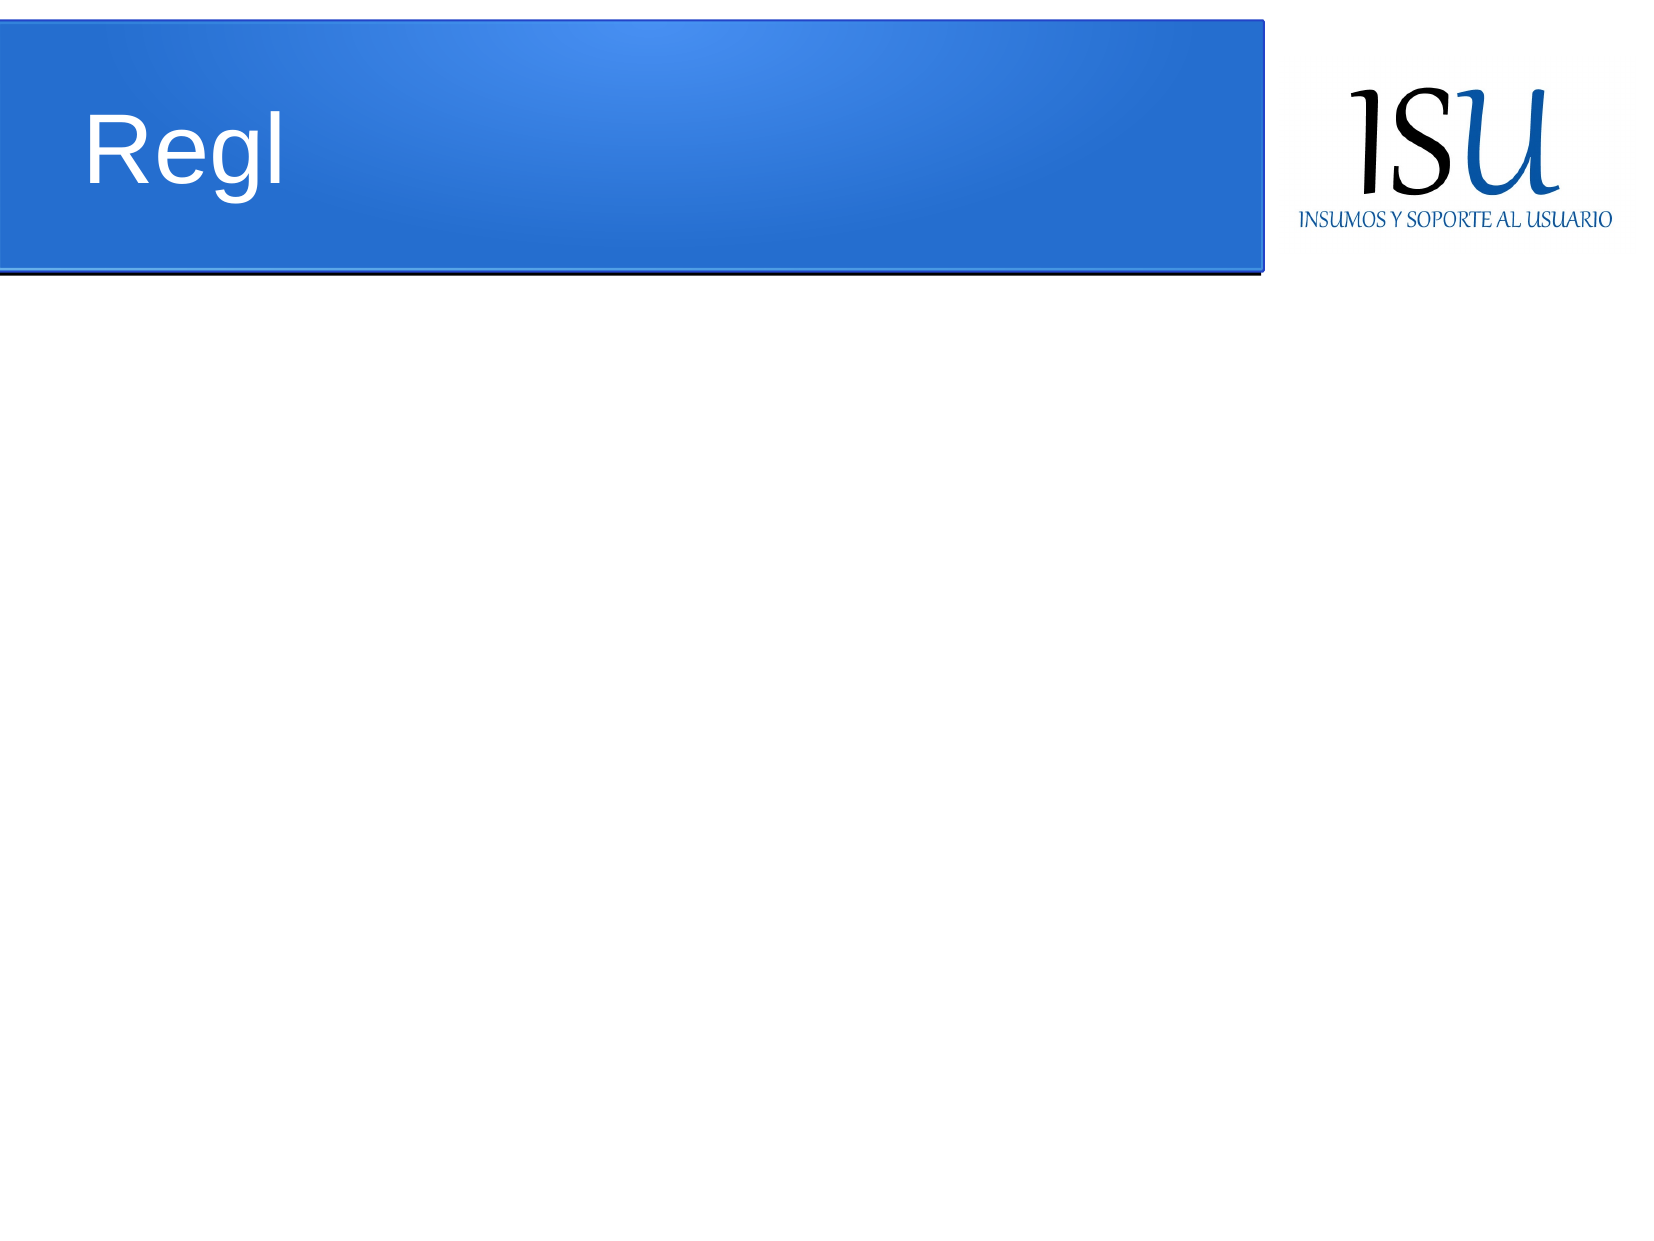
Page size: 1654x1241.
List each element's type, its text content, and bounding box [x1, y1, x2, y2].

picture [1279, 56, 1636, 254]
title Regl [82, 47, 1235, 252]
